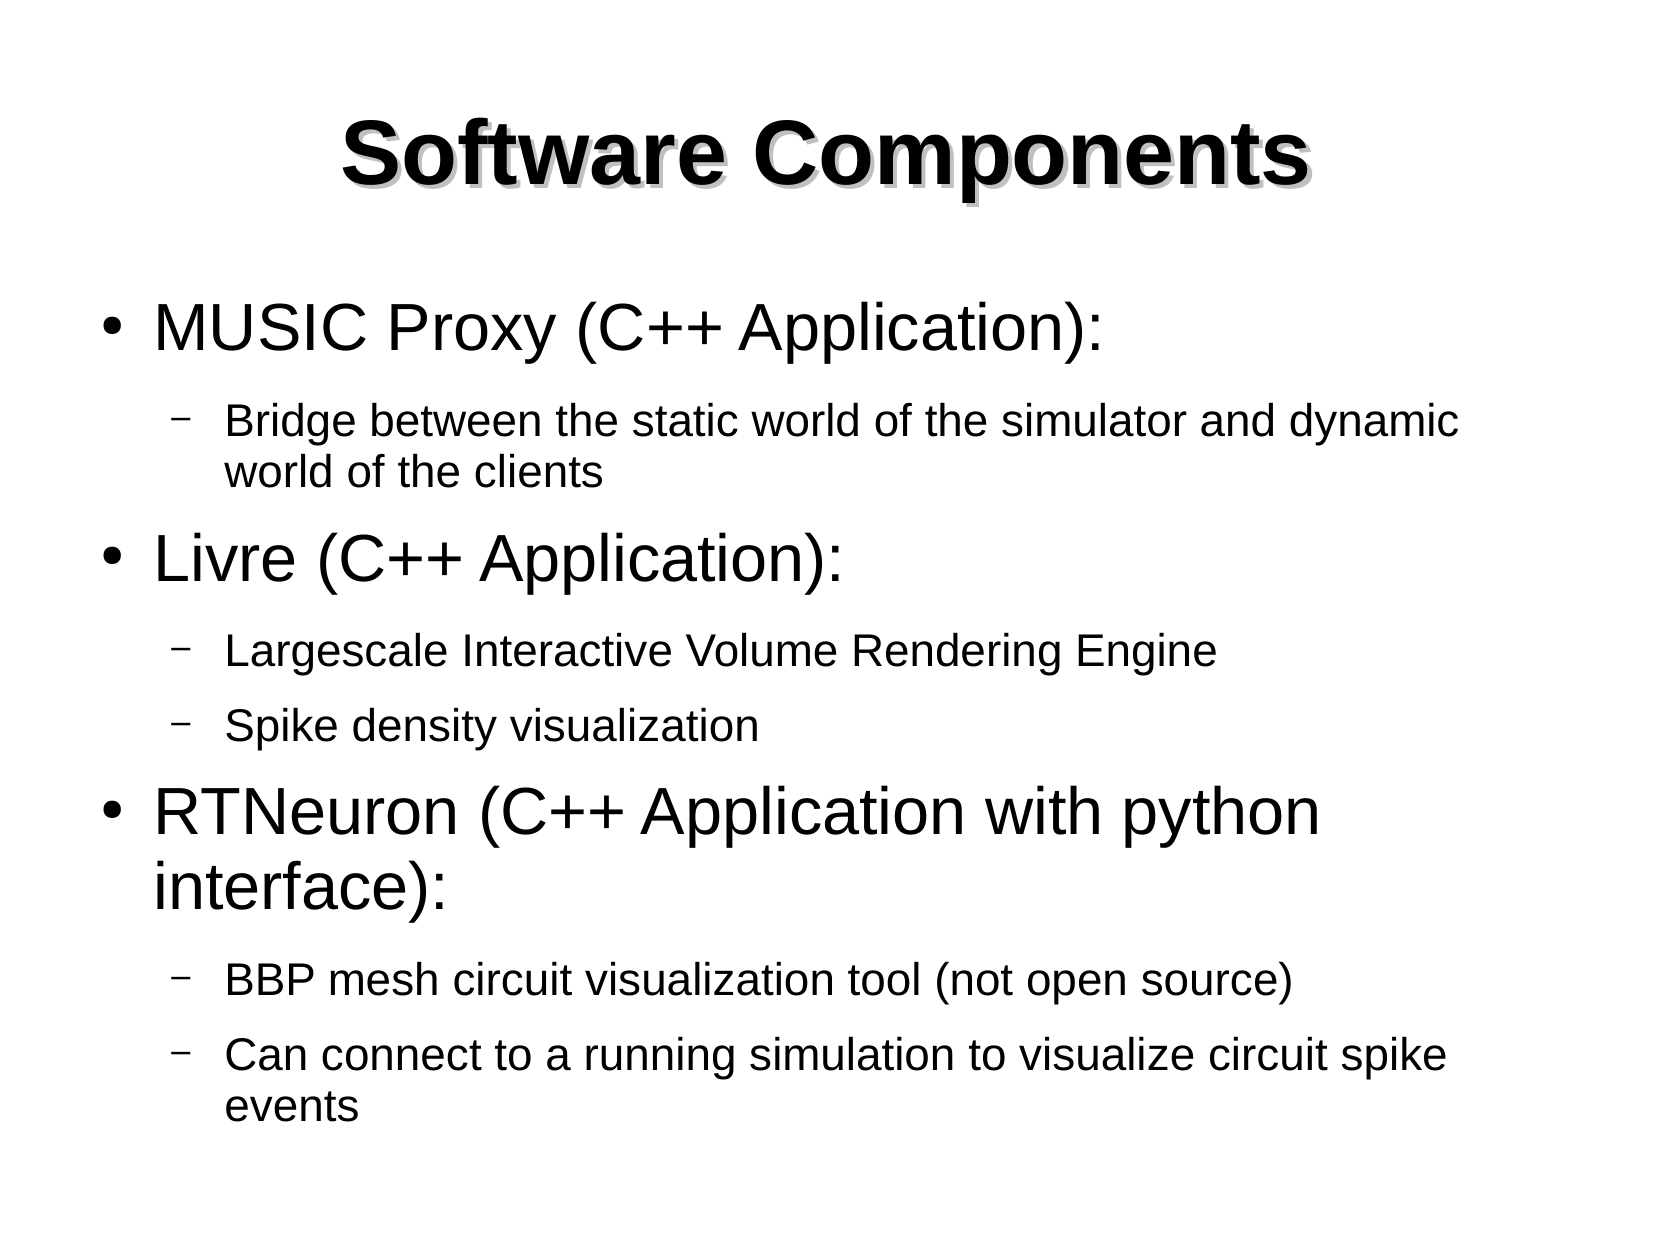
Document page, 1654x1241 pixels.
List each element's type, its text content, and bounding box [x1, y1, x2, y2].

list MUSIC Proxy (C++ Application): Bridge between the static world of the simulator and dynamic world of the clients Livre (C++ Application): Largescale Interactive Volume Rendering Engine Spike density visualization RTNeuron (C++ Application with python interface): BBP mesh circuit visualization tool (not open source) Can connect to a running simulation to visualize circuit spike events [82, 290, 1571, 1010]
title Software Components [82, 49, 1571, 257]
